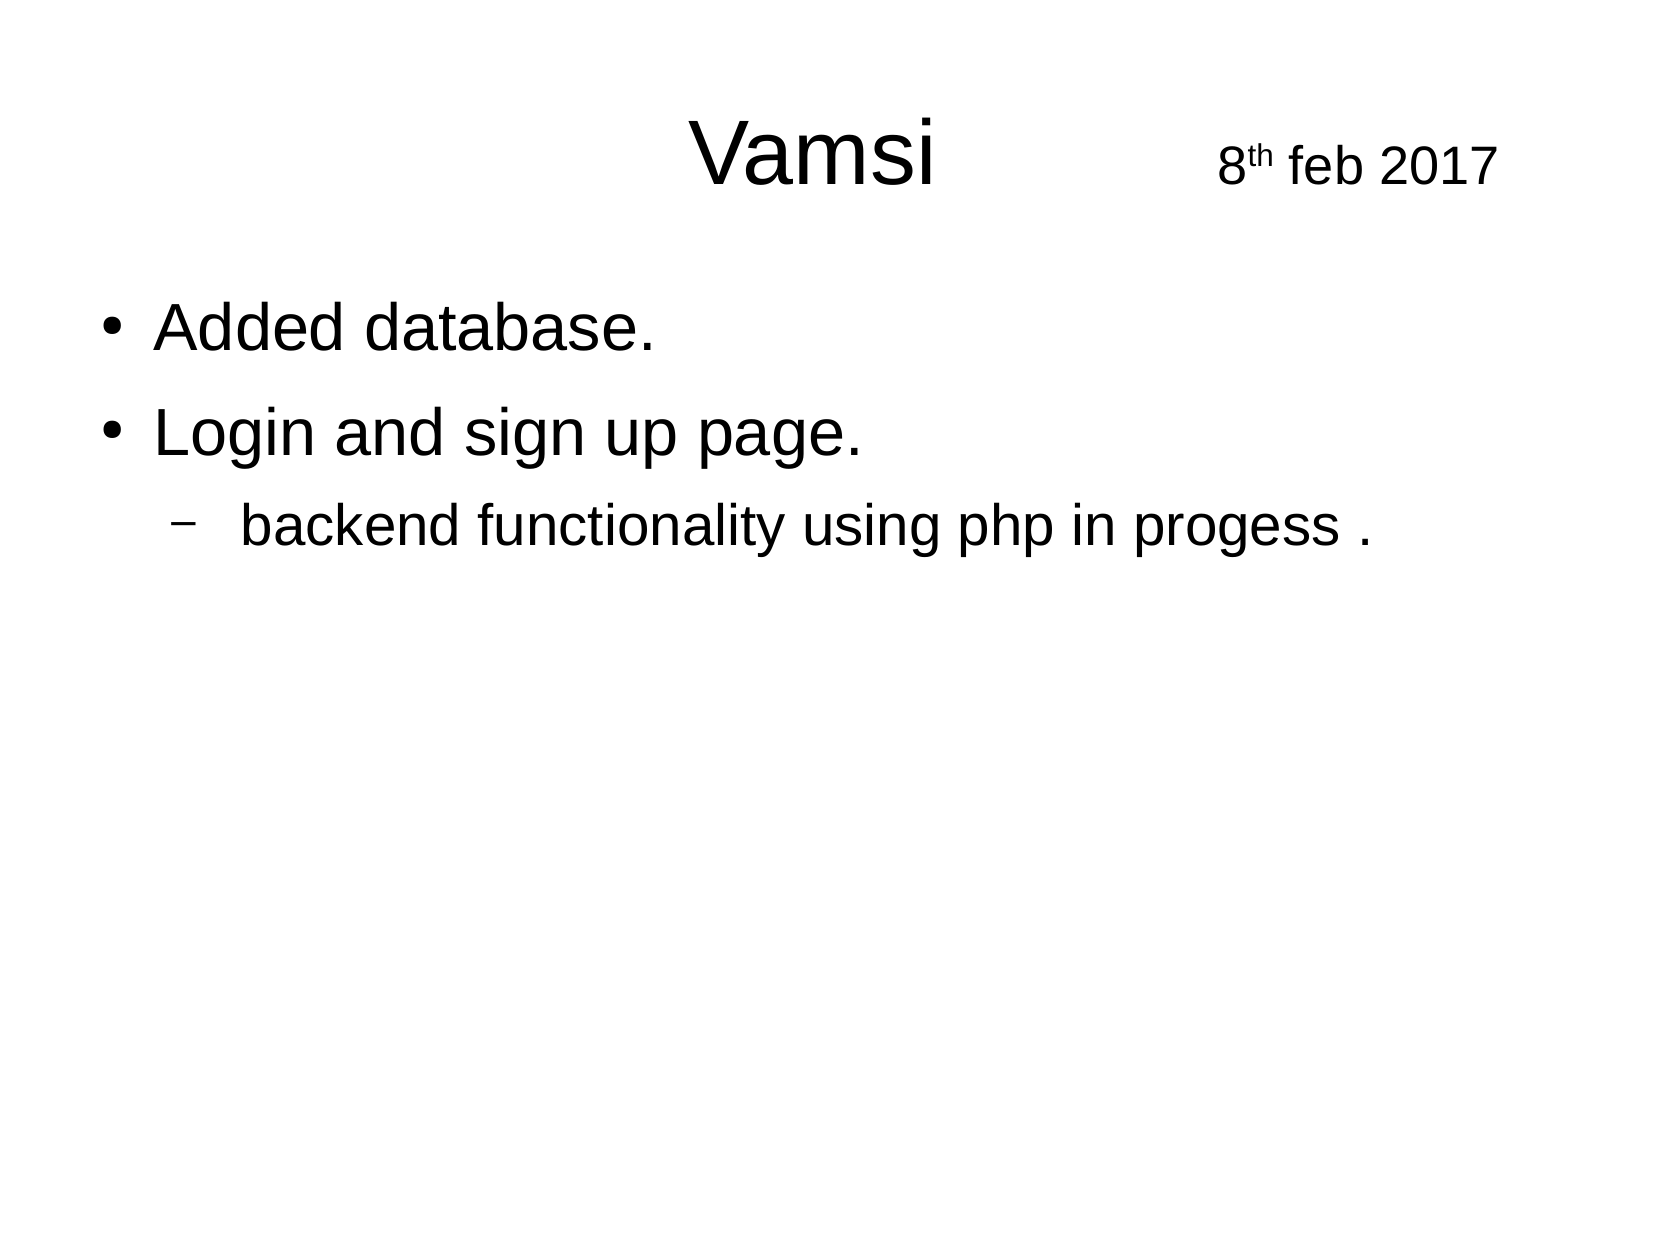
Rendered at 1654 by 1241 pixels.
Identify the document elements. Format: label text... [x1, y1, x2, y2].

list Added database. Login and sign up page. backend functionality using php in progess . [82, 290, 1571, 1010]
title Vamsi 8th feb 2017 [82, 49, 1571, 257]
